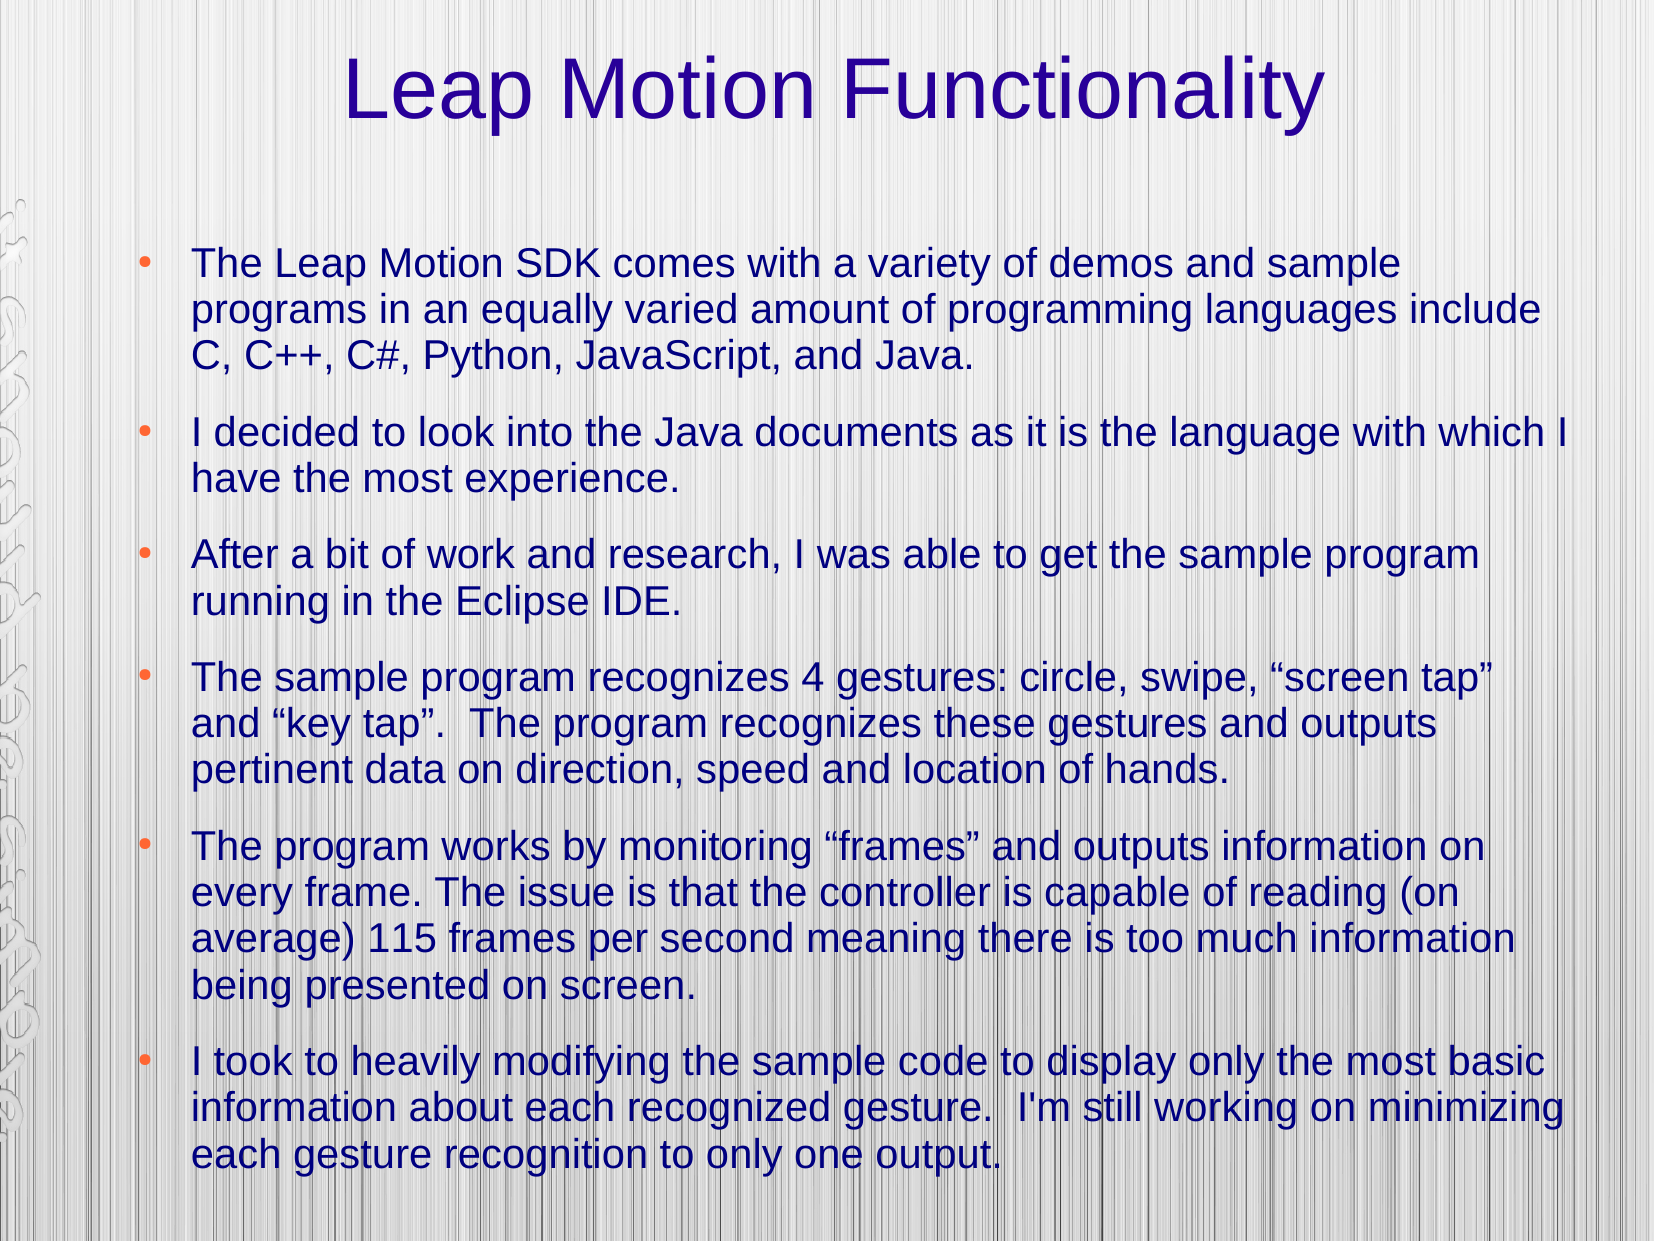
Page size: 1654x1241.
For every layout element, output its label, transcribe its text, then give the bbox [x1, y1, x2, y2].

title Leap Motion Functionality [90, 0, 1579, 193]
list The Leap Motion SDK comes with a variety of demos and sample programs in an equally varied amount of programming languages include C, C++, C#, Python, JavaScript, and Java. I decided to look into the Java documents as it is the language with which I have the most experience. After a bit of work and research, I was able to get the sample program running in the Eclipse IDE. The sample program recognizes 4 gestures: circle, swipe, “screen tap” and “key tap”. The program recognizes these gestures and outputs pertinent data on direction, speed and location of hands. The program works by monitoring “frames” and outputs information on every frame. The issue is that the controller is capable of reading (on average) 115 frames per second meaning there is too much information being presented on screen. I took to heavily modifying the sample code to display only the most basic information about each recognized gesture. I'm still working on minimizing each gesture recognition to only one output. [120, 239, 1573, 1241]
picture [0, 0, 1654, 1241]
